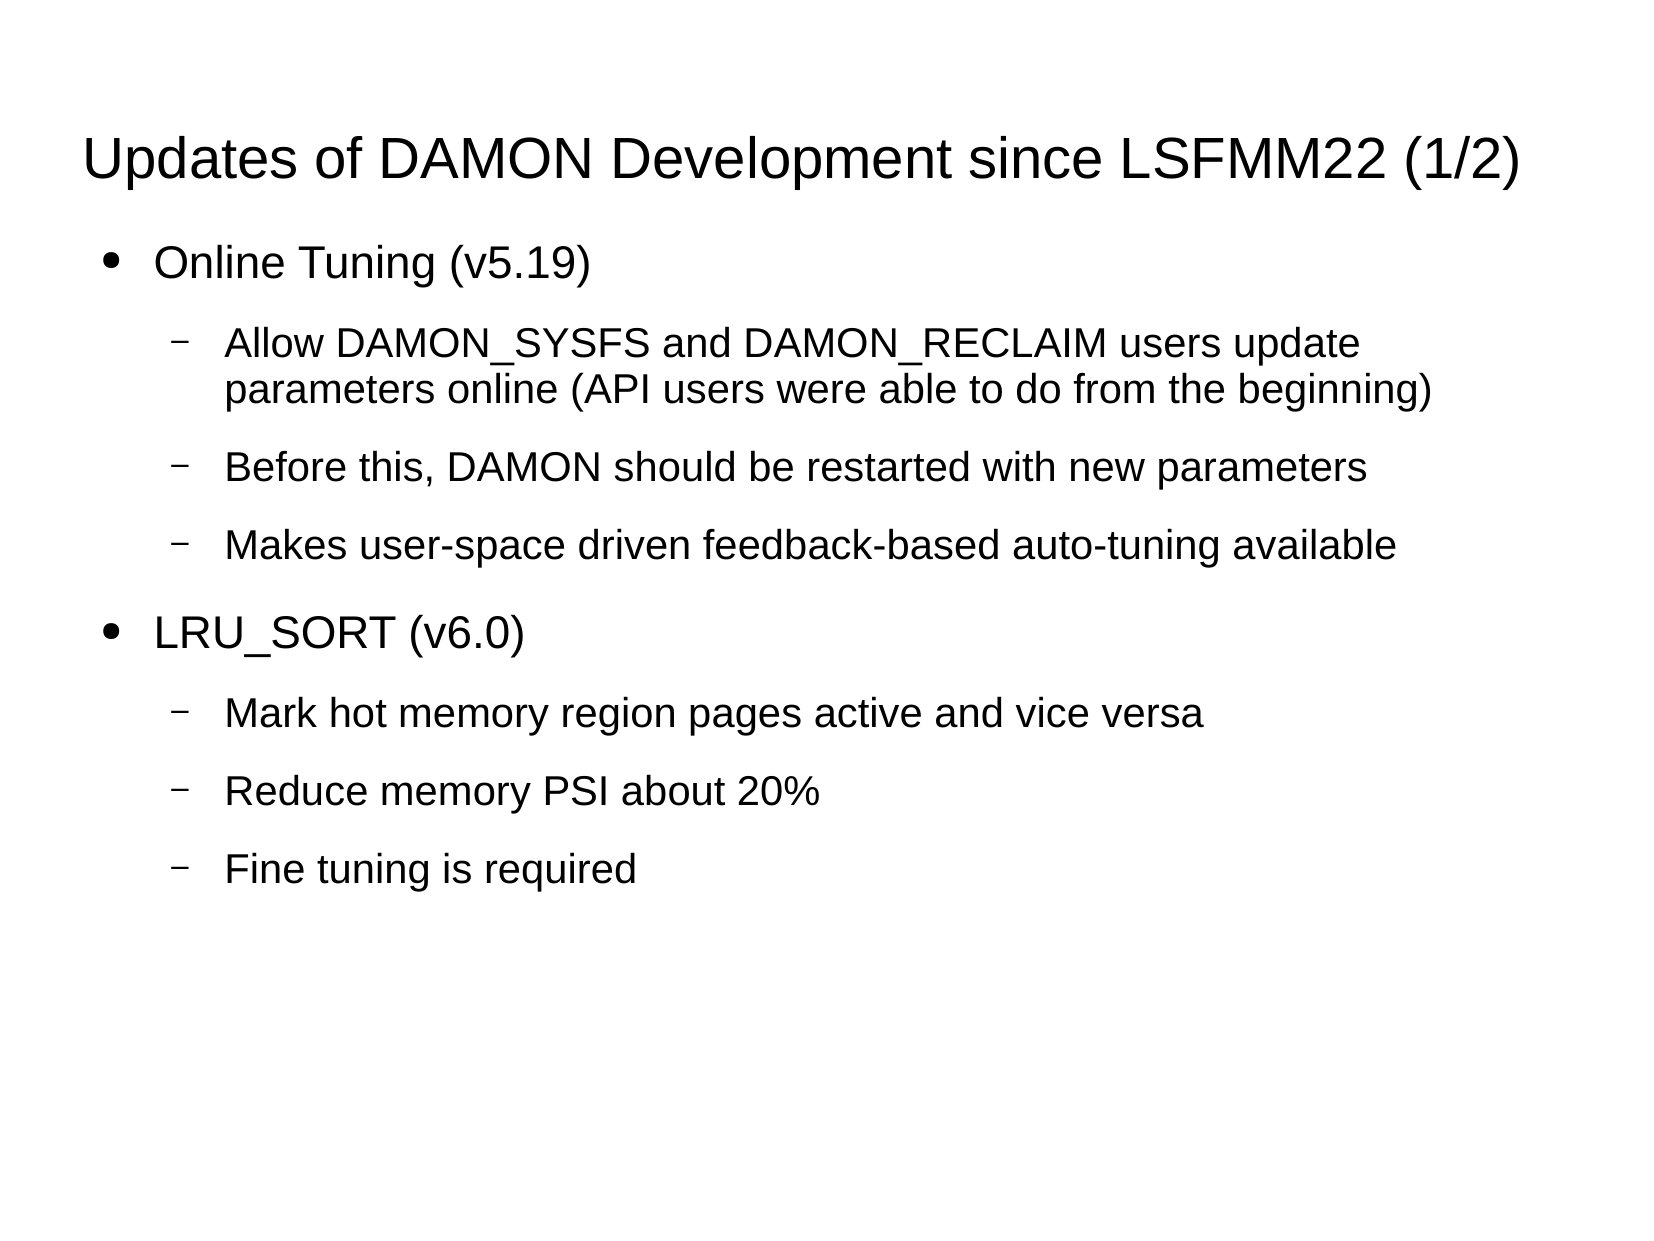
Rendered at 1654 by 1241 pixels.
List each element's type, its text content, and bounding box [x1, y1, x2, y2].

title Updates of DAMON Development since LSFMM22 (1/2) [82, 108, 1571, 210]
list Online Tuning (v5.19) Allow DAMON_SYSFS and DAMON_RECLAIM users update parameters online (API users were able to do from the beginning) Before this, DAMON should be restarted with new parameters Makes user-space driven feedback-based auto-tuning available LRU_SORT (v6.0) Mark hot memory region pages active and vice versa Reduce memory PSI about 20% Fine tuning is required [82, 236, 1571, 1111]
